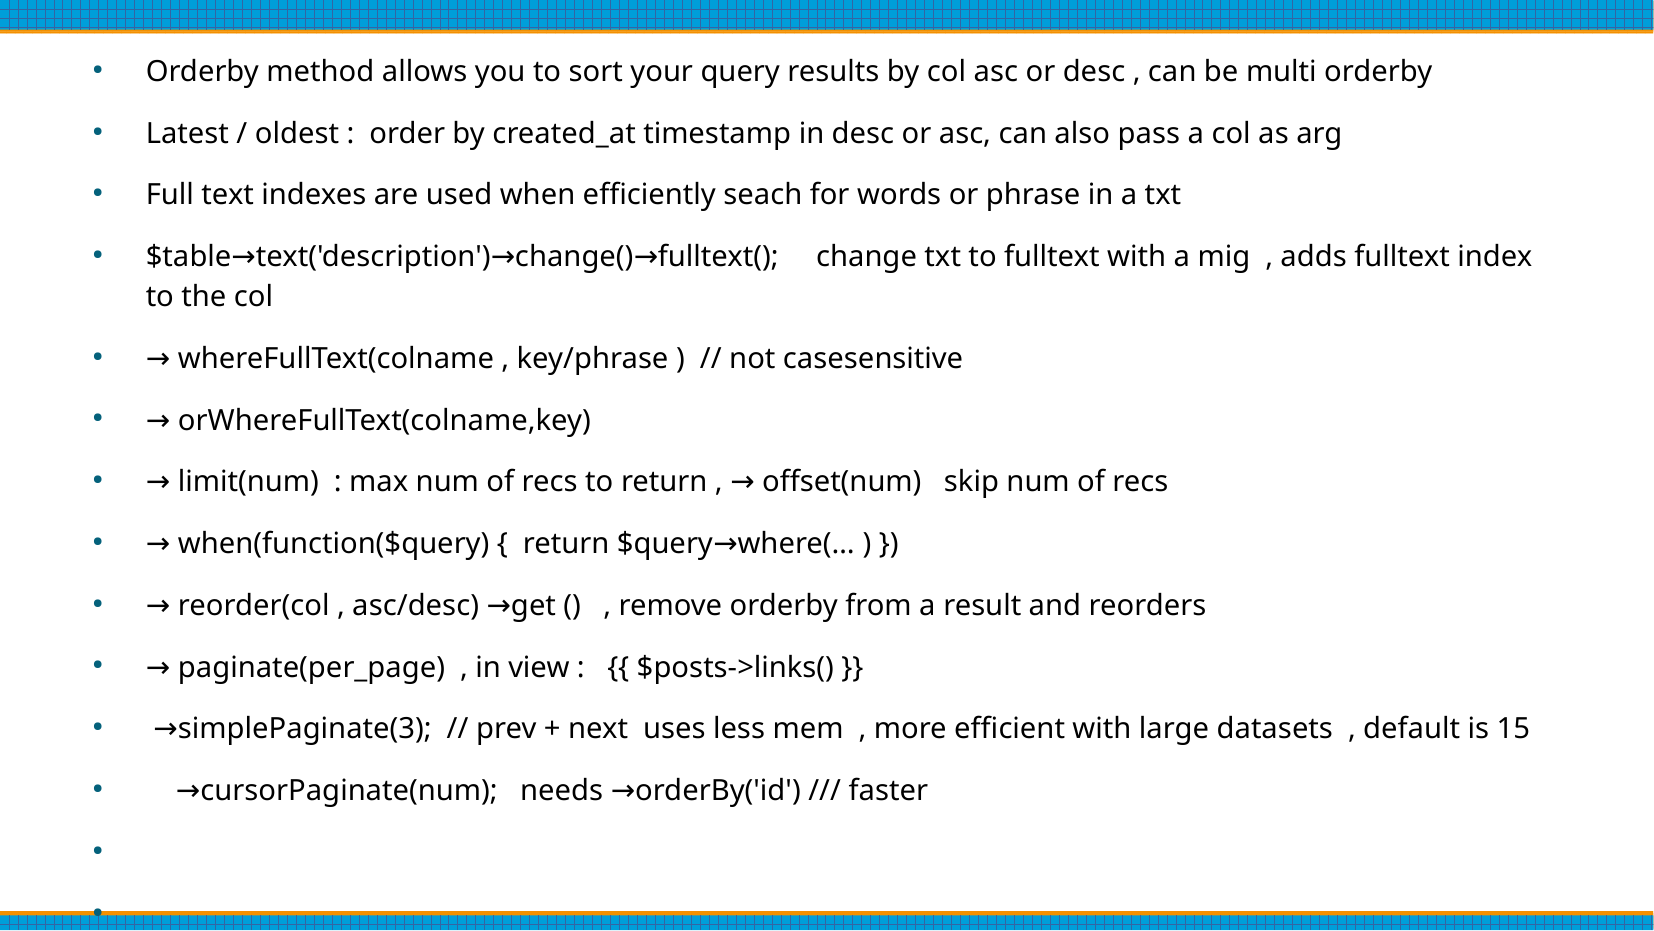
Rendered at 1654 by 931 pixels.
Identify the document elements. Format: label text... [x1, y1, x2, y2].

list Orderby method allows you to sort your query results by col asc or desc , can be multi orderby Latest / oldest : order by created_at timestamp in desc or asc, can also pass a col as arg Full text indexes are used when efficiently seach for words or phrase in a txt $table→text('description')→change()→fulltext(); change txt to fulltext with a mig , adds fulltext index to the col → whereFullText(colname , key/phrase ) // not casesensitive → orWhereFullText(colname,key) → limit(num) : max num of recs to return , → offset(num) skip num of recs → when(function($query) { return $query→where(… ) }) → reorder(col , asc/desc) →get () , remove orderby from a result and reorders → paginate(per_page) , in view : {{ $posts->links() }} →simplePaginate(3); // prev + next uses less mem , more efficient with large datasets , default is 15 →cursorPaginate(num); needs →orderBy('id') /// faster [75, 50, 1556, 931]
